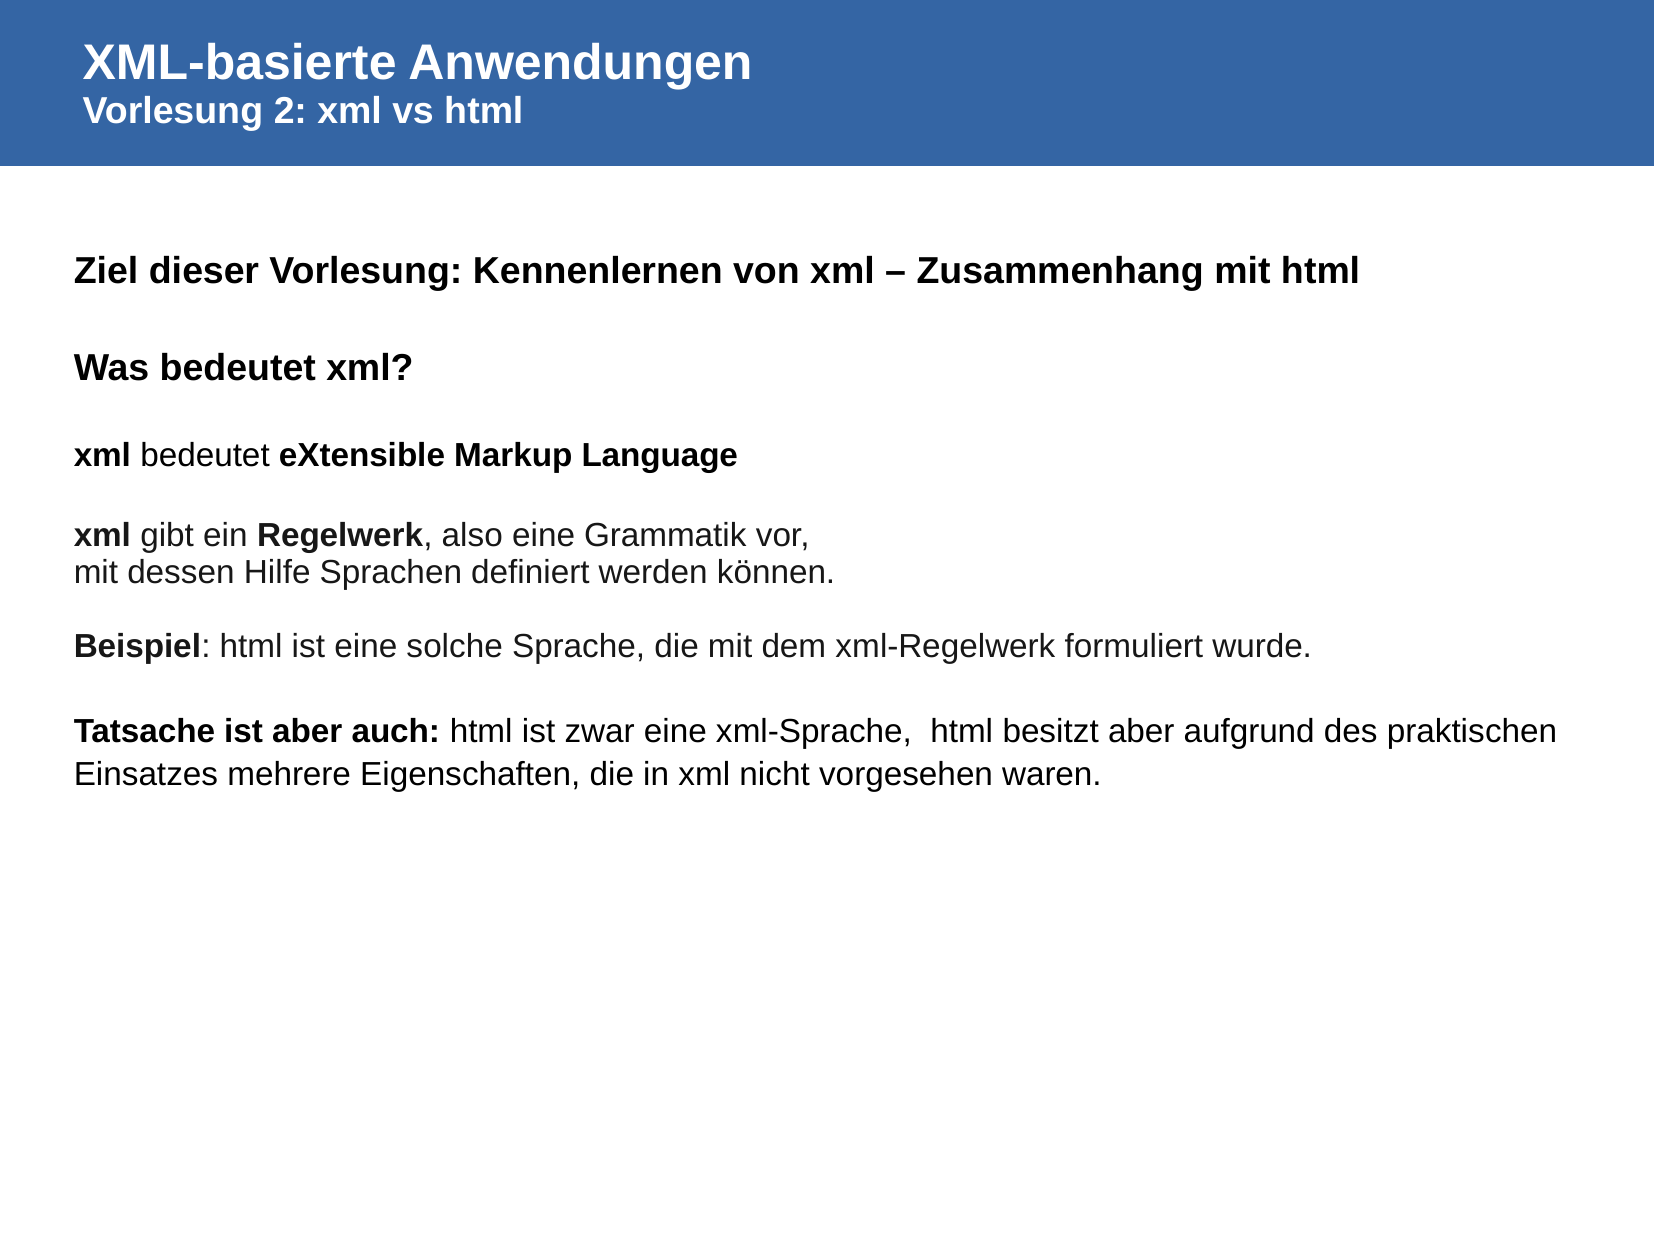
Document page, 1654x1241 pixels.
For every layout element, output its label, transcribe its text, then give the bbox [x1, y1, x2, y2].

text_box Ziel dieser Vorlesung: Kennenlernen von xml – Zusammenhang mit html Was bedeutet xml? xml bedeutet eXtensible Markup Language xml gibt ein Regelwerk, also eine Grammatik vor, mit dessen Hilfe Sprachen definiert werden können. Beispiel: html ist eine solche Sprache, die mit dem xml-Regelwerk formuliert wurde. Tatsache ist aber auch: html ist zwar eine xml-Sprache, html besitzt aber aufgrund des praktischen Einsatzes mehrere Eigenschaften, die in xml nicht vorgesehen waren. [59, 236, 1584, 1098]
title XML-basierte Anwendungen Vorlesung 2: xml vs html [82, 0, 1571, 166]
